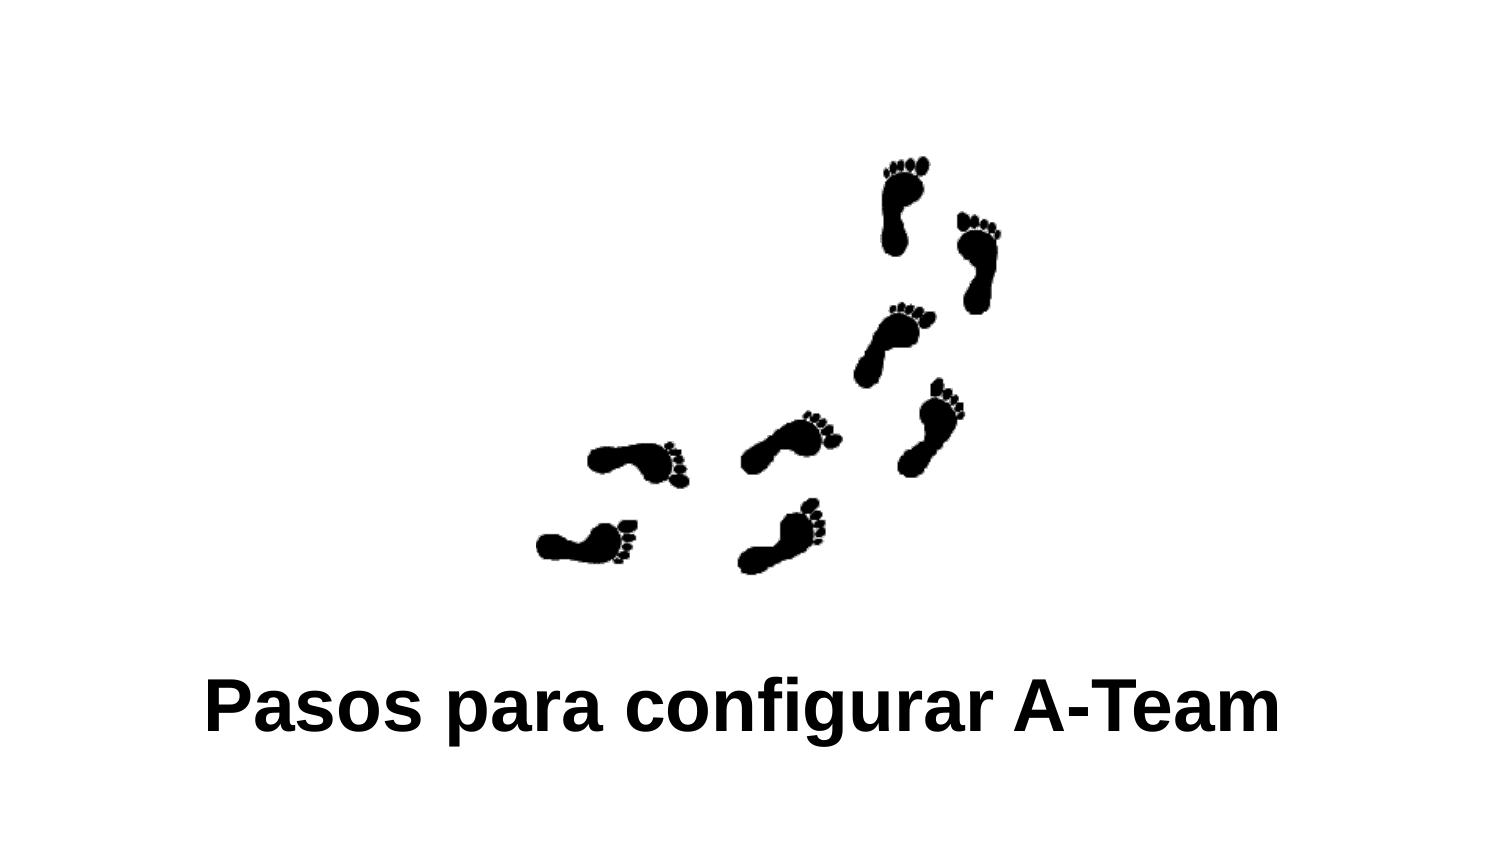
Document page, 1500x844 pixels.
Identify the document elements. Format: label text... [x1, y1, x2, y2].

picture [536, 152, 1006, 583]
title Pasos para configurar A-Team [68, 620, 1418, 762]
